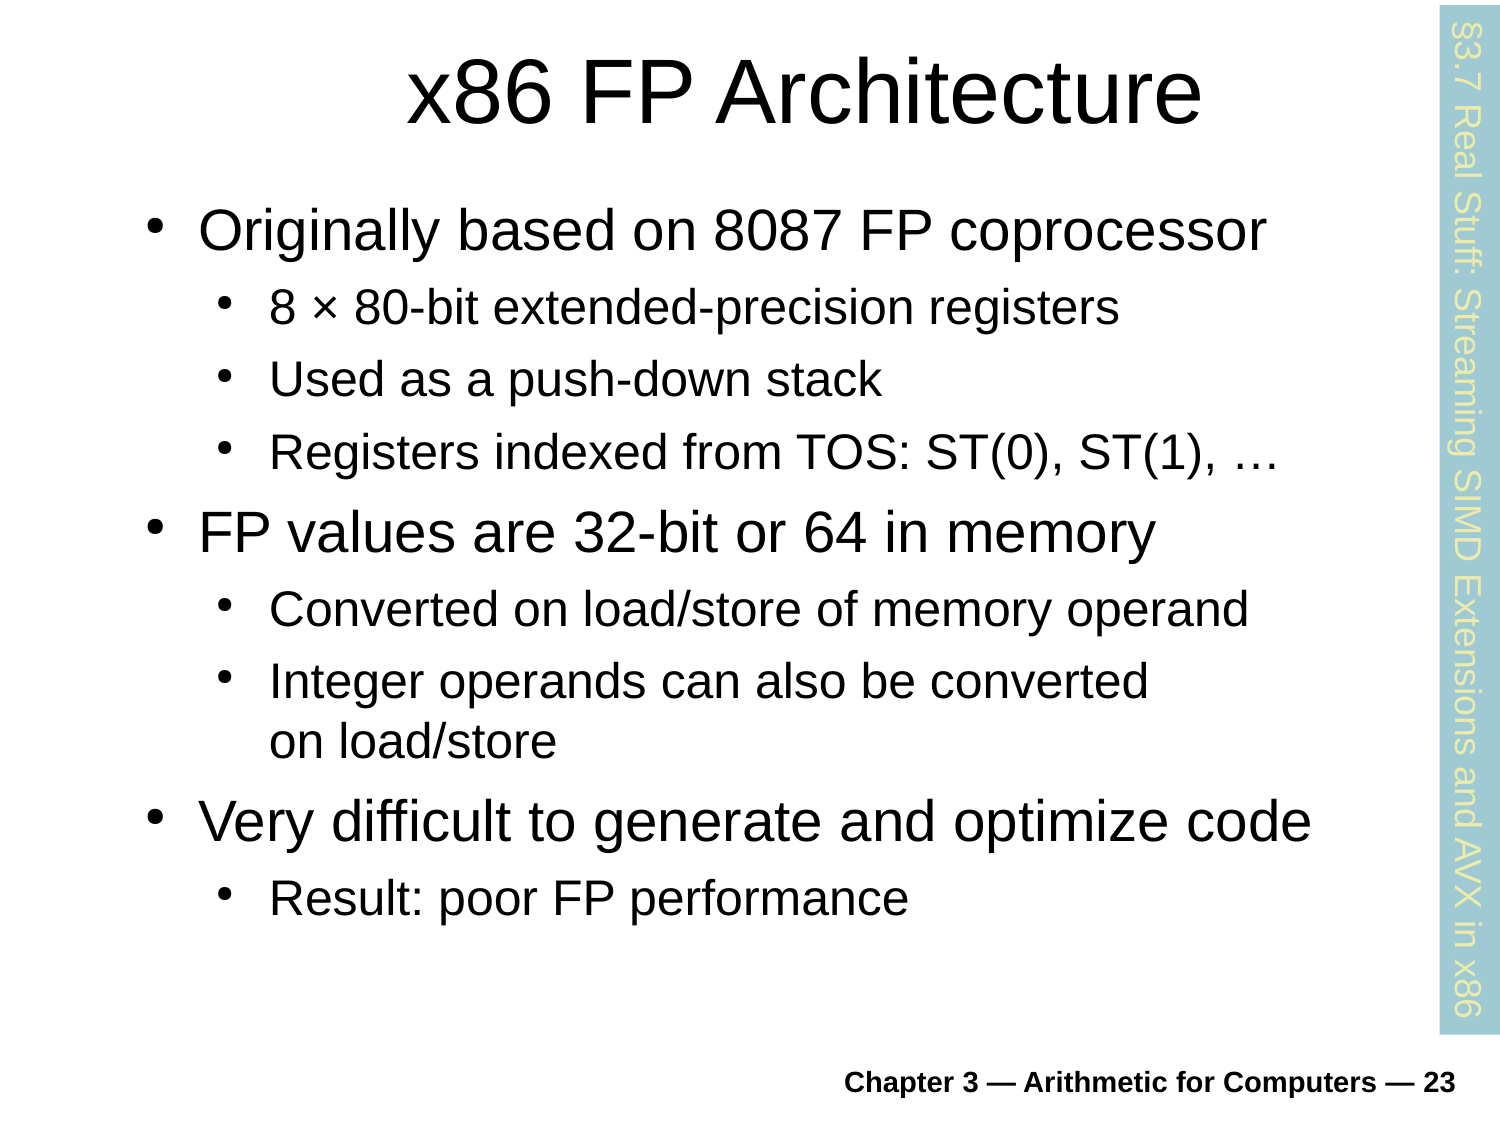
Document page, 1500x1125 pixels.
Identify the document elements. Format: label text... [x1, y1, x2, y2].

text_box Chapter 3 — Arithmetic for Computers — <number> [277, 1046, 1471, 1106]
title x86 FP Architecture [112, 23, 1439, 149]
list Originally based on 8087 FP coprocessor 8 × 80-bit extended-precision registers Used as a push-down stack Registers indexed from TOS: ST(0), ST(1), … FP values are 32-bit or 64 in memory Converted on load/store of memory operand Integer operands can also be converted on load/store Very difficult to generate and optimize code Result: poor FP performance [112, 184, 1439, 1024]
text_box §3.7 Real Stuff: Streaming SIMD Extensions and AVX in x86 [1439, 5, 1500, 1035]
